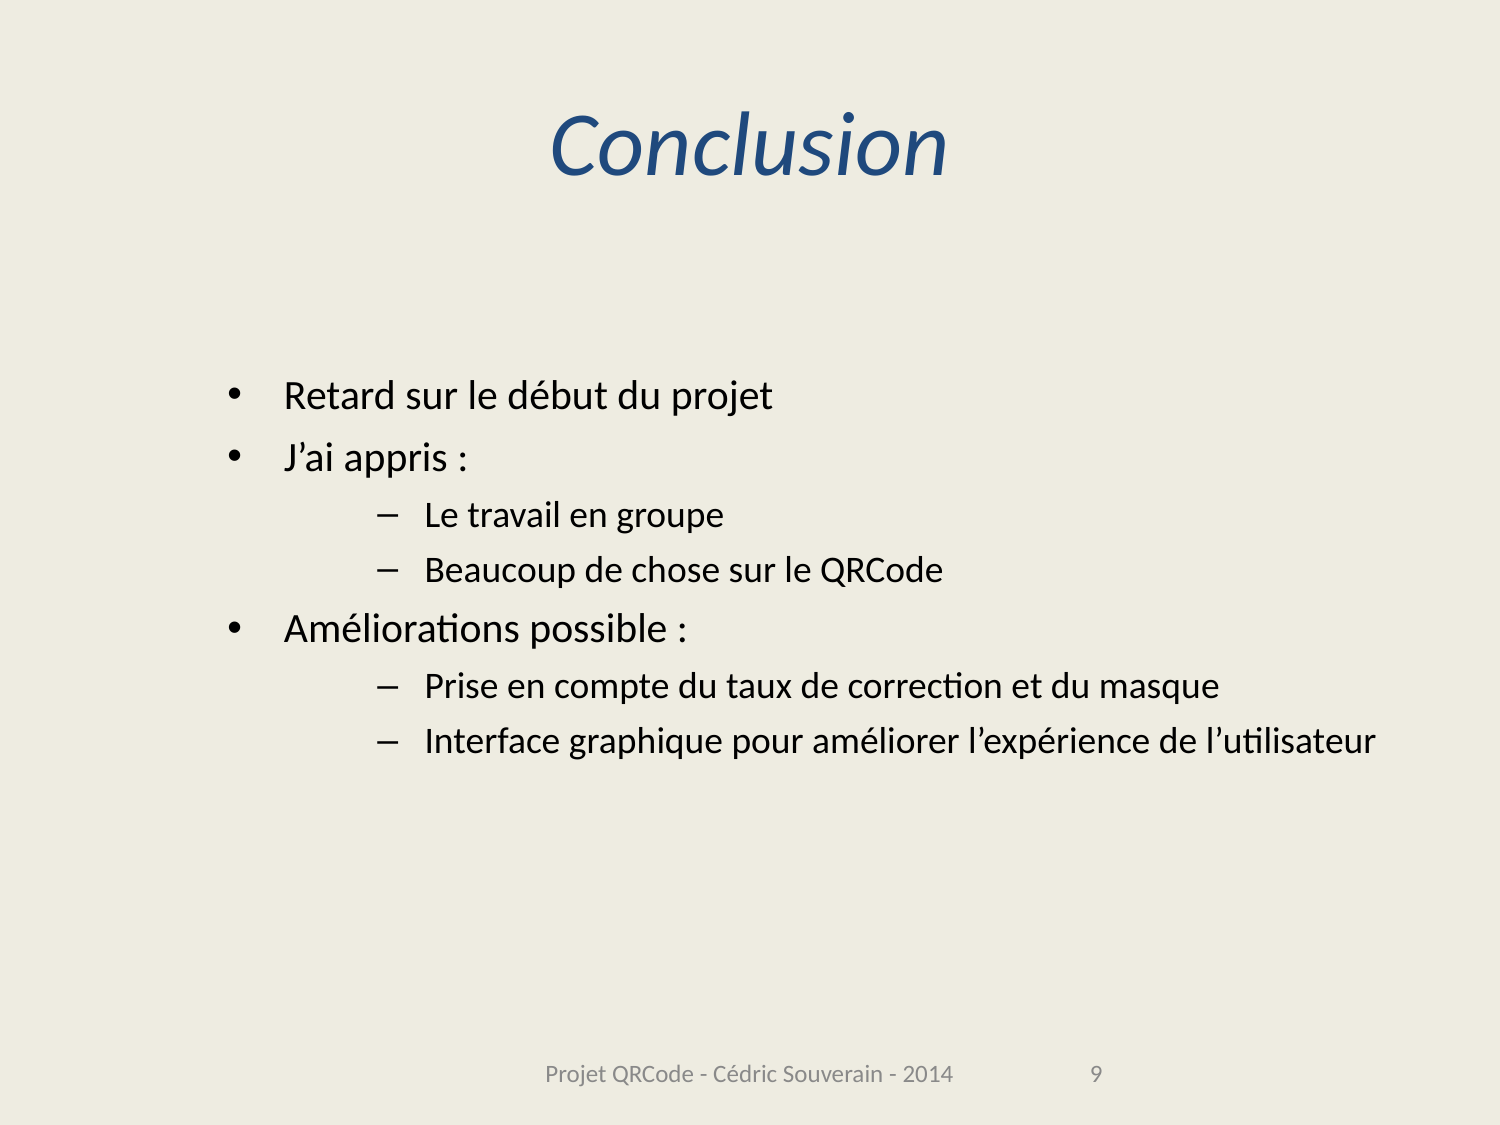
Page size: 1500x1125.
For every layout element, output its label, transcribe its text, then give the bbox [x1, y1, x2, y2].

text_box Projet QRCode - Cédric Souverain - 2014 [512, 1042, 988, 1103]
title Conclusion [75, 45, 1426, 233]
list Retard sur le début du projet J’ai appris : Le travail en groupe Beaucoup de chose sur le QRCode Améliorations possible : Prise en compte du taux de correction et du masque Interface graphique pour améliorer l’expérience de l’utilisateur [212, 366, 1400, 796]
text_box <number> [1074, 1042, 1426, 1103]
